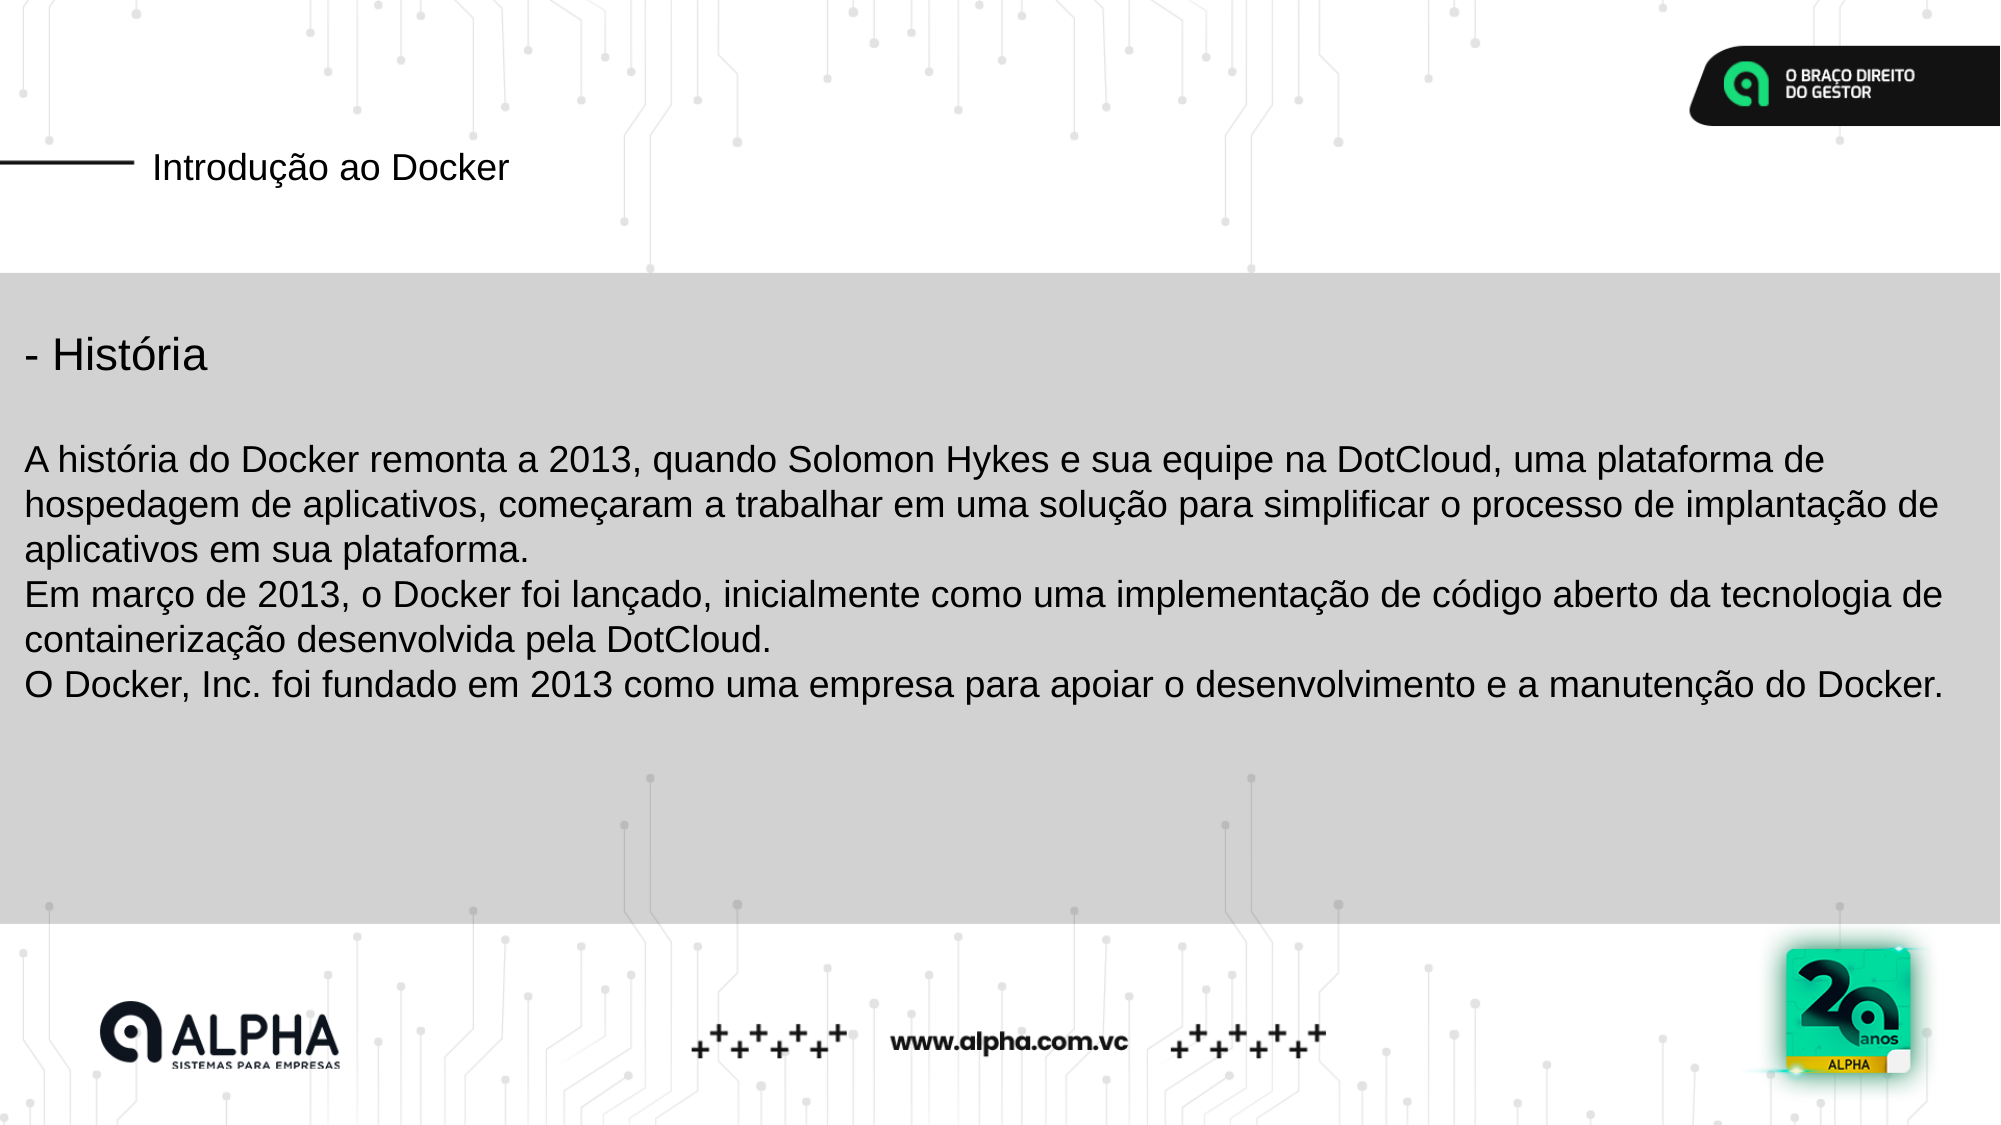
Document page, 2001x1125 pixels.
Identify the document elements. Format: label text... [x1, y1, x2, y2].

picture [0, 0, 2000, 1125]
text_box - História A história do Docker remonta a 2013, quando Solomon Hykes e sua equipe na DotCloud, uma plataforma de hospedagem de aplicativos, começaram a trabalhar em uma solução para simplificar o processo de implantação de aplicativos em sua plataforma. Em março de 2013, o Docker foi lançado, inicialmente como uma implementação de código aberto da tecnologia de containerização desenvolvida pela DotCloud. O Docker, Inc. foi fundado em 2013 como uma empresa para apoiar o desenvolvimento e a manutenção do Docker. [9, 317, 1979, 891]
text_box Introdução ao Docker [137, 59, 1862, 277]
